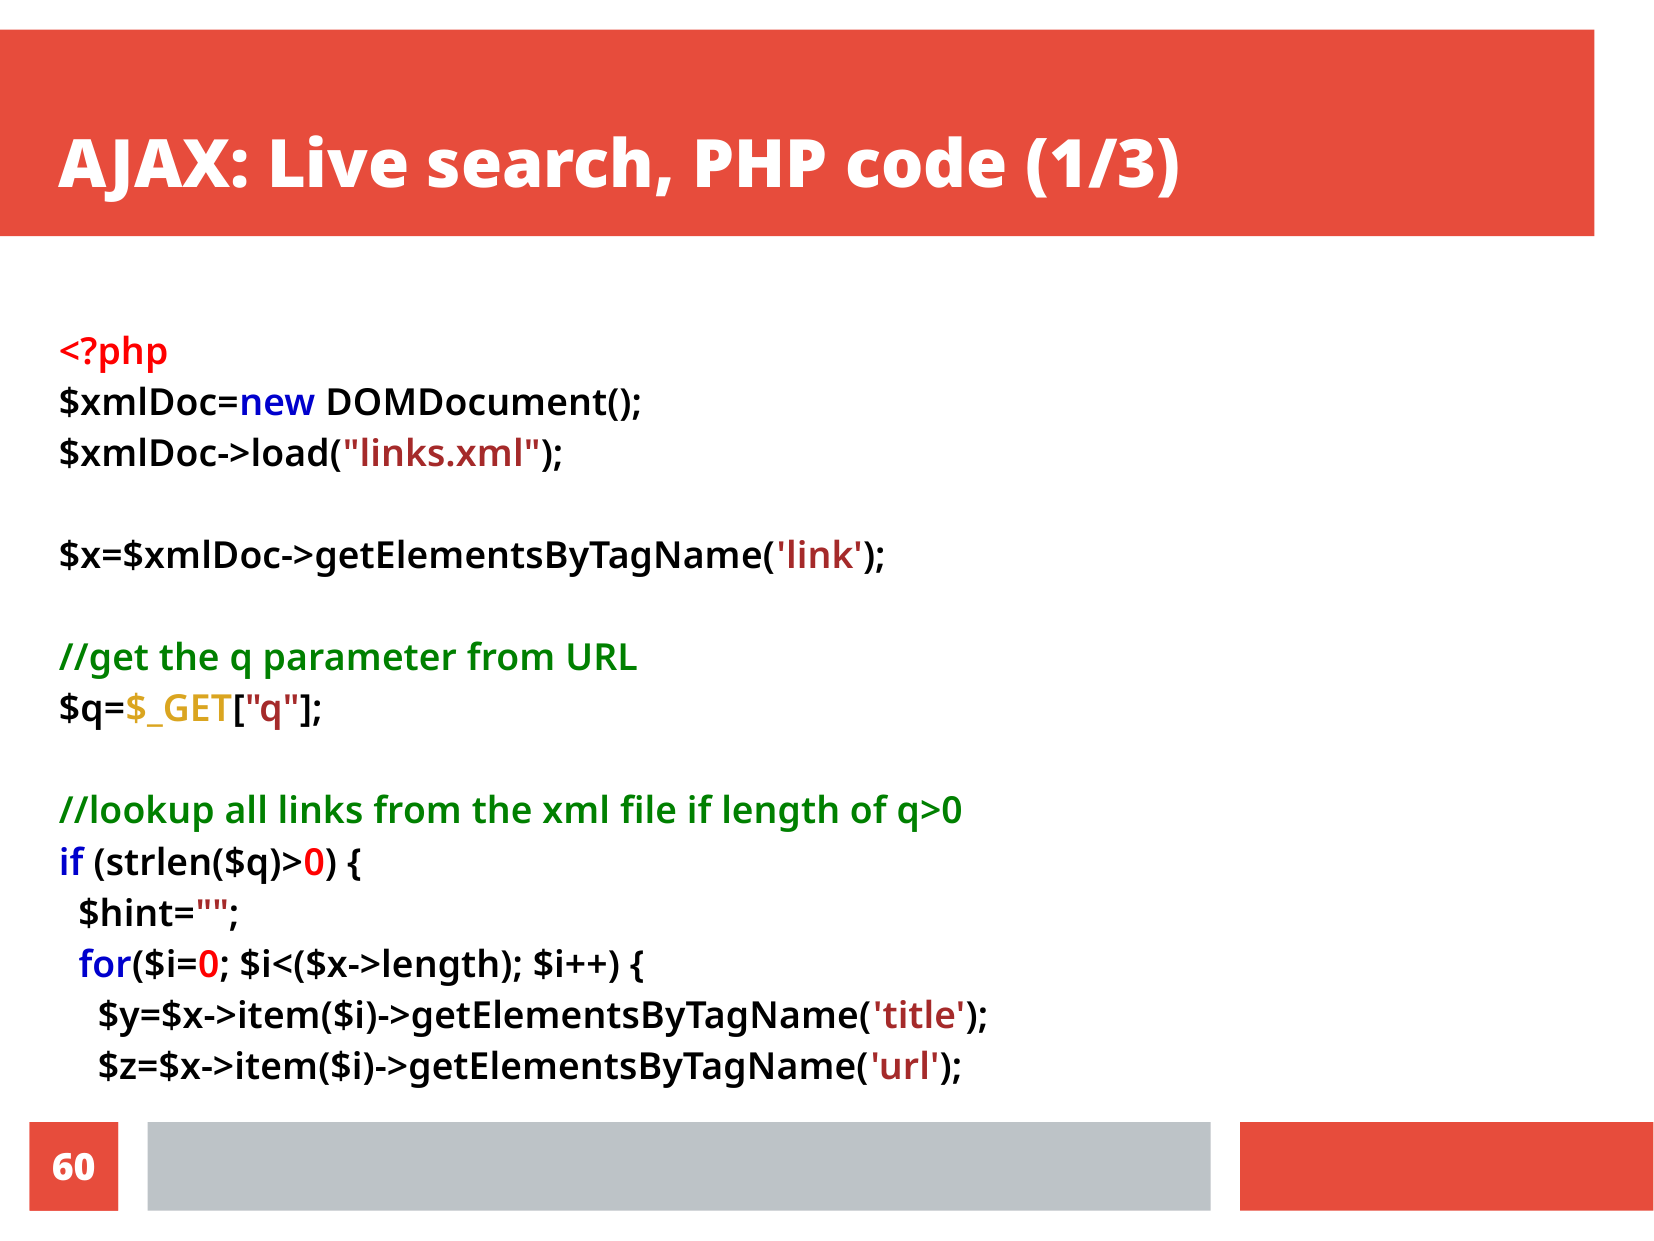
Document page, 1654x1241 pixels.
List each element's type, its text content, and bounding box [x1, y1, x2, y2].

title AJAX: Live search, PHP code (1/3) [59, 59, 1595, 207]
list <?php $xmlDoc=new DOMDocument(); $xmlDoc->load("links.xml"); $x=$xmlDoc->getElementsByTagName('link'); //get the q parameter from URL $q=$_GET["q"]; //lookup all links from the xml file if length of q>0 if (strlen($q)>0) { $hint=""; for($i=0; $i<($x->length); $i++) { $y=$x->item($i)->getElementsByTagName('title'); $z=$x->item($i)->getElementsByTagName('url'); [59, 324, 1565, 1093]
